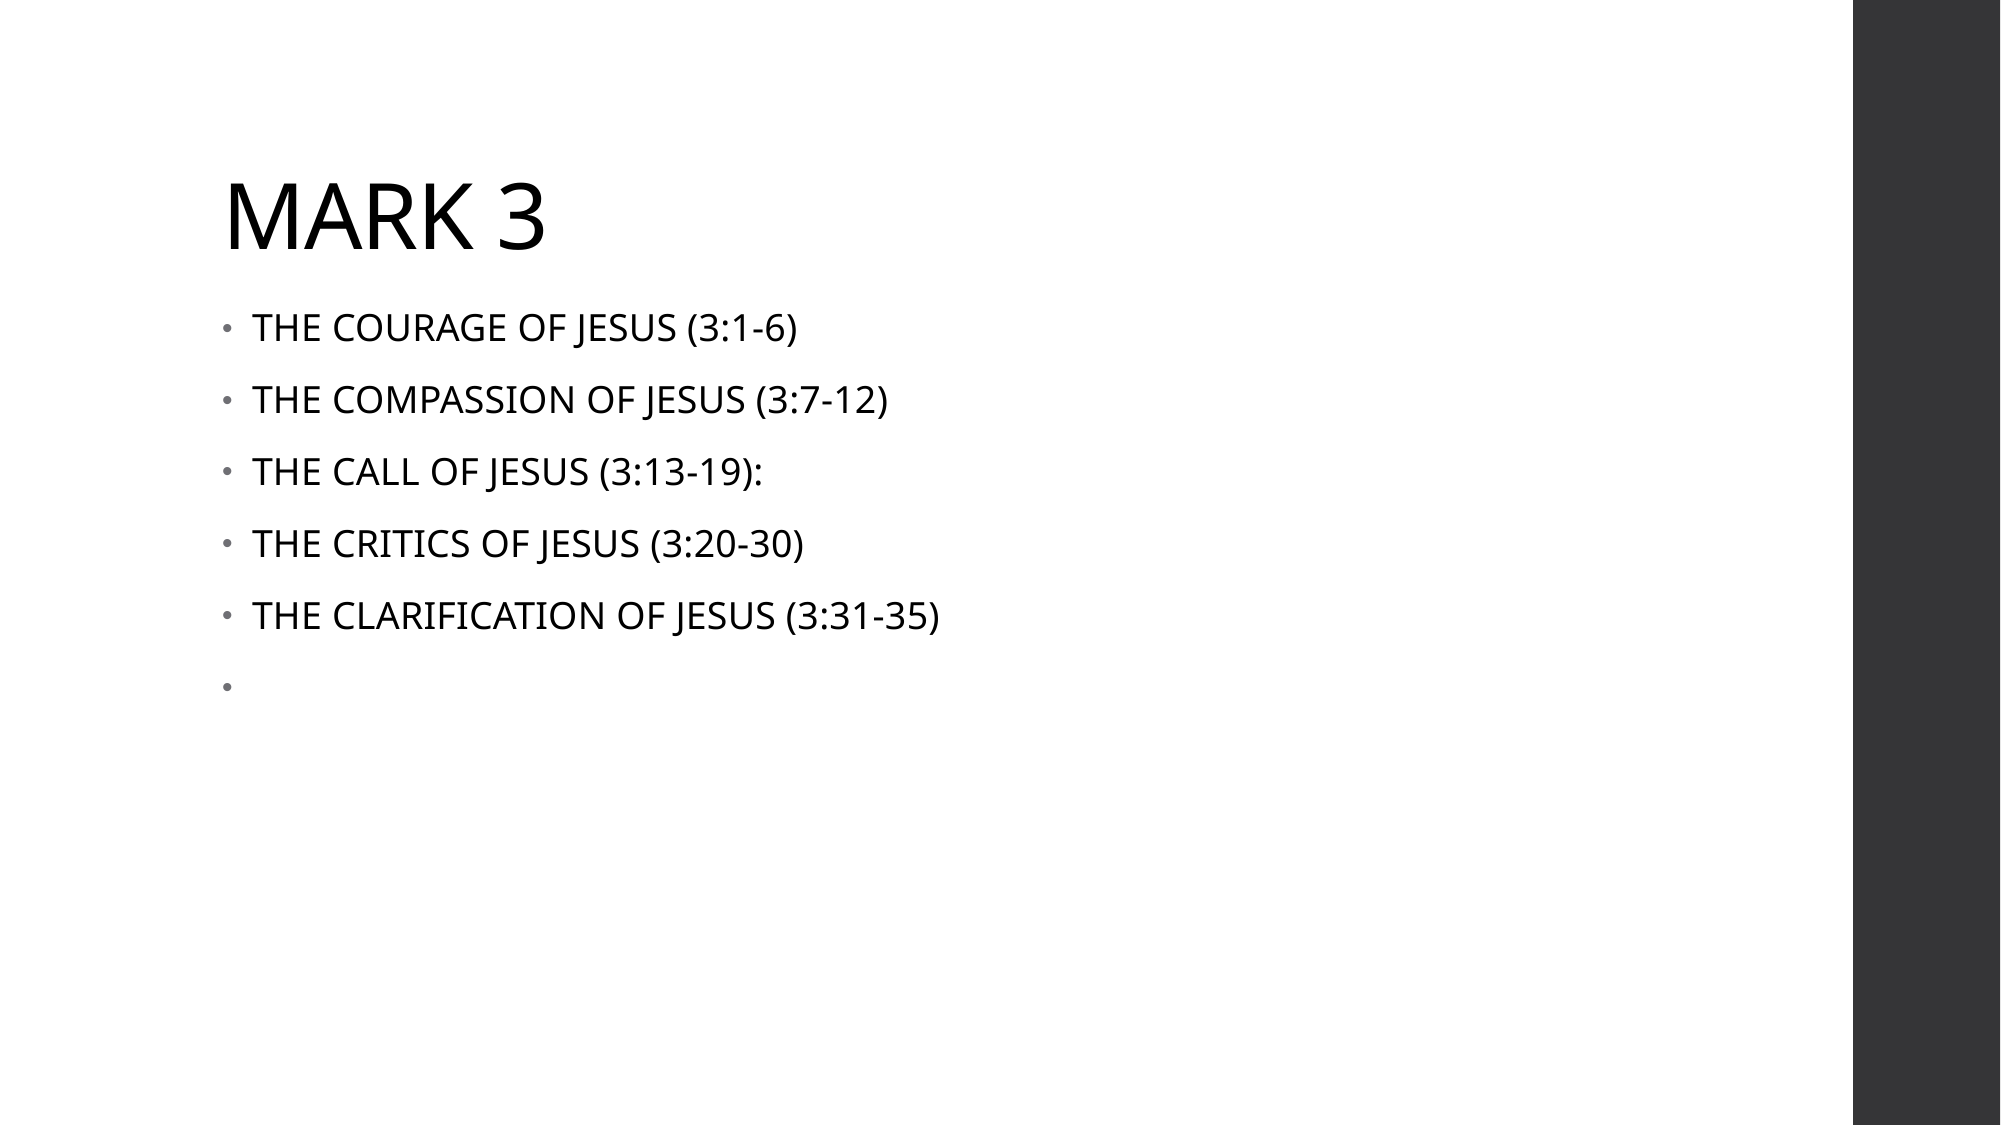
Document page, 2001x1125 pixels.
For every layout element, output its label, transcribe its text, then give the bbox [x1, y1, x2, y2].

title MARK 3 [206, 60, 1797, 278]
list THE COURAGE OF JESUS (3:1-6) THE COMPASSION OF JESUS (3:7-12) THE CALL OF JESUS (3:13-19): THE CRITICS OF JESUS (3:20-30) THE CLARIFICATION OF JESUS (3:31-35) [206, 299, 1617, 1014]
